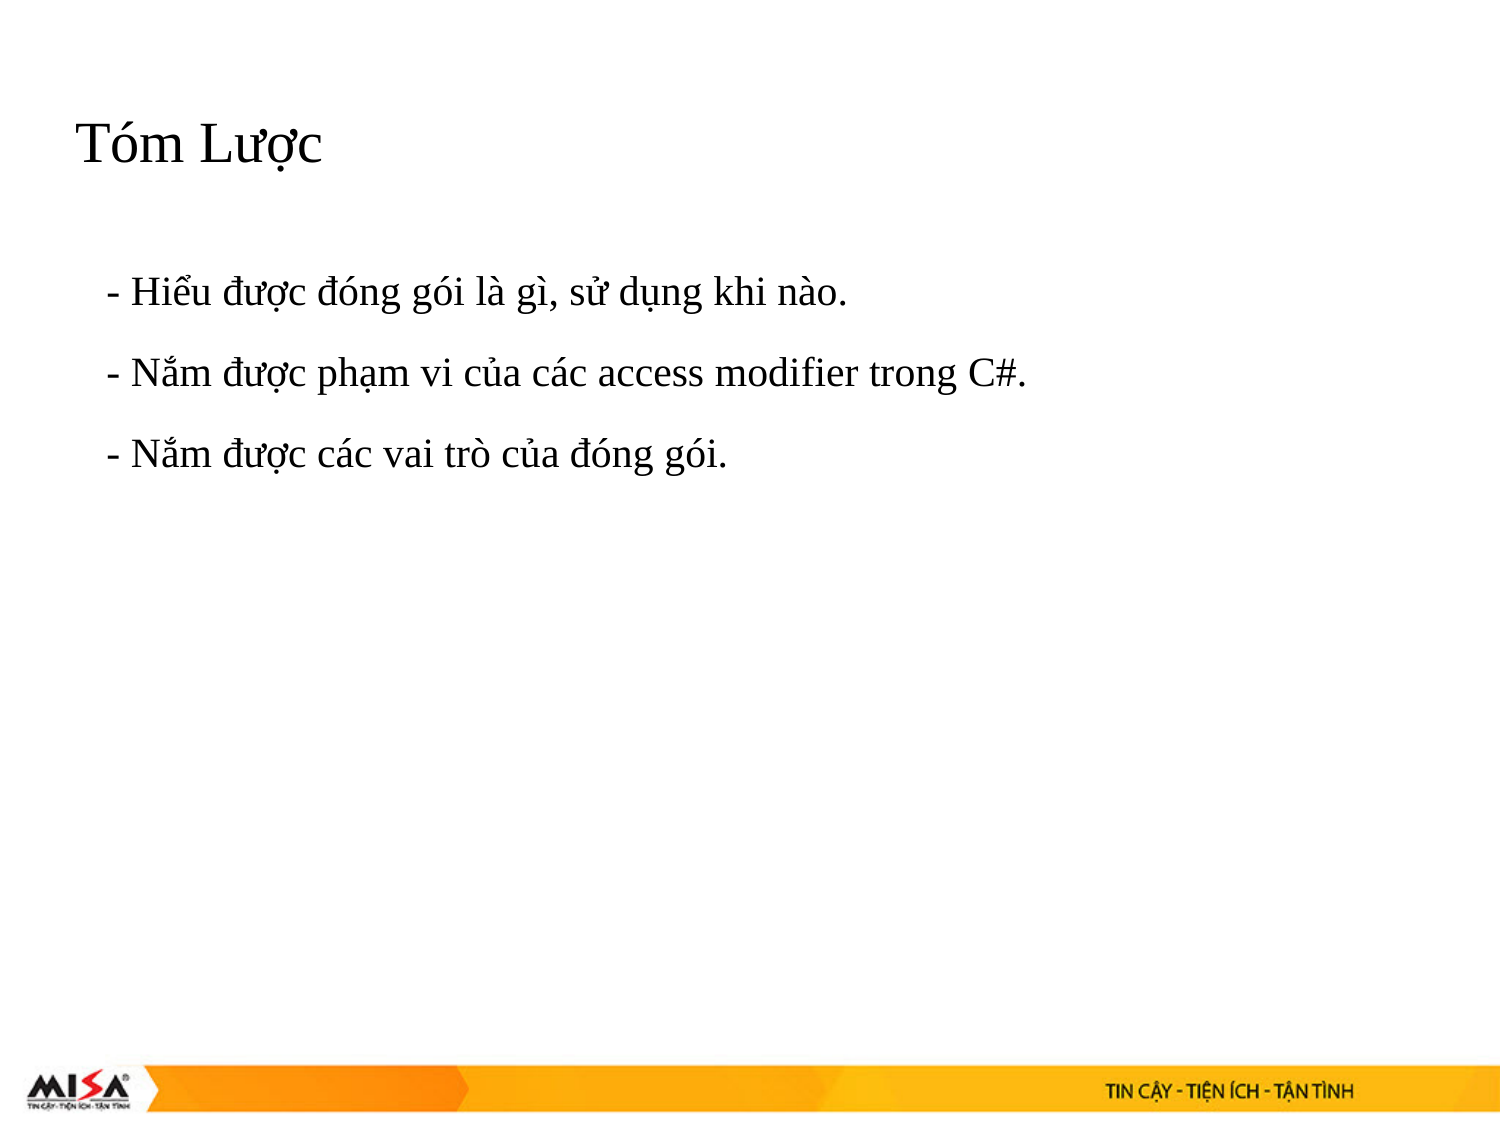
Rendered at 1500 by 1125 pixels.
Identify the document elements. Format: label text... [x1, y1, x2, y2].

title Tóm Lược [74, 44, 1425, 232]
picture [0, 0, 1500, 1125]
list - Hiểu được đóng gói là gì, sử dụng khi nào. - Nắm được phạm vi của các access modifier trong C#. - Nắm được các vai trò của đóng gói. [74, 263, 1425, 1005]
